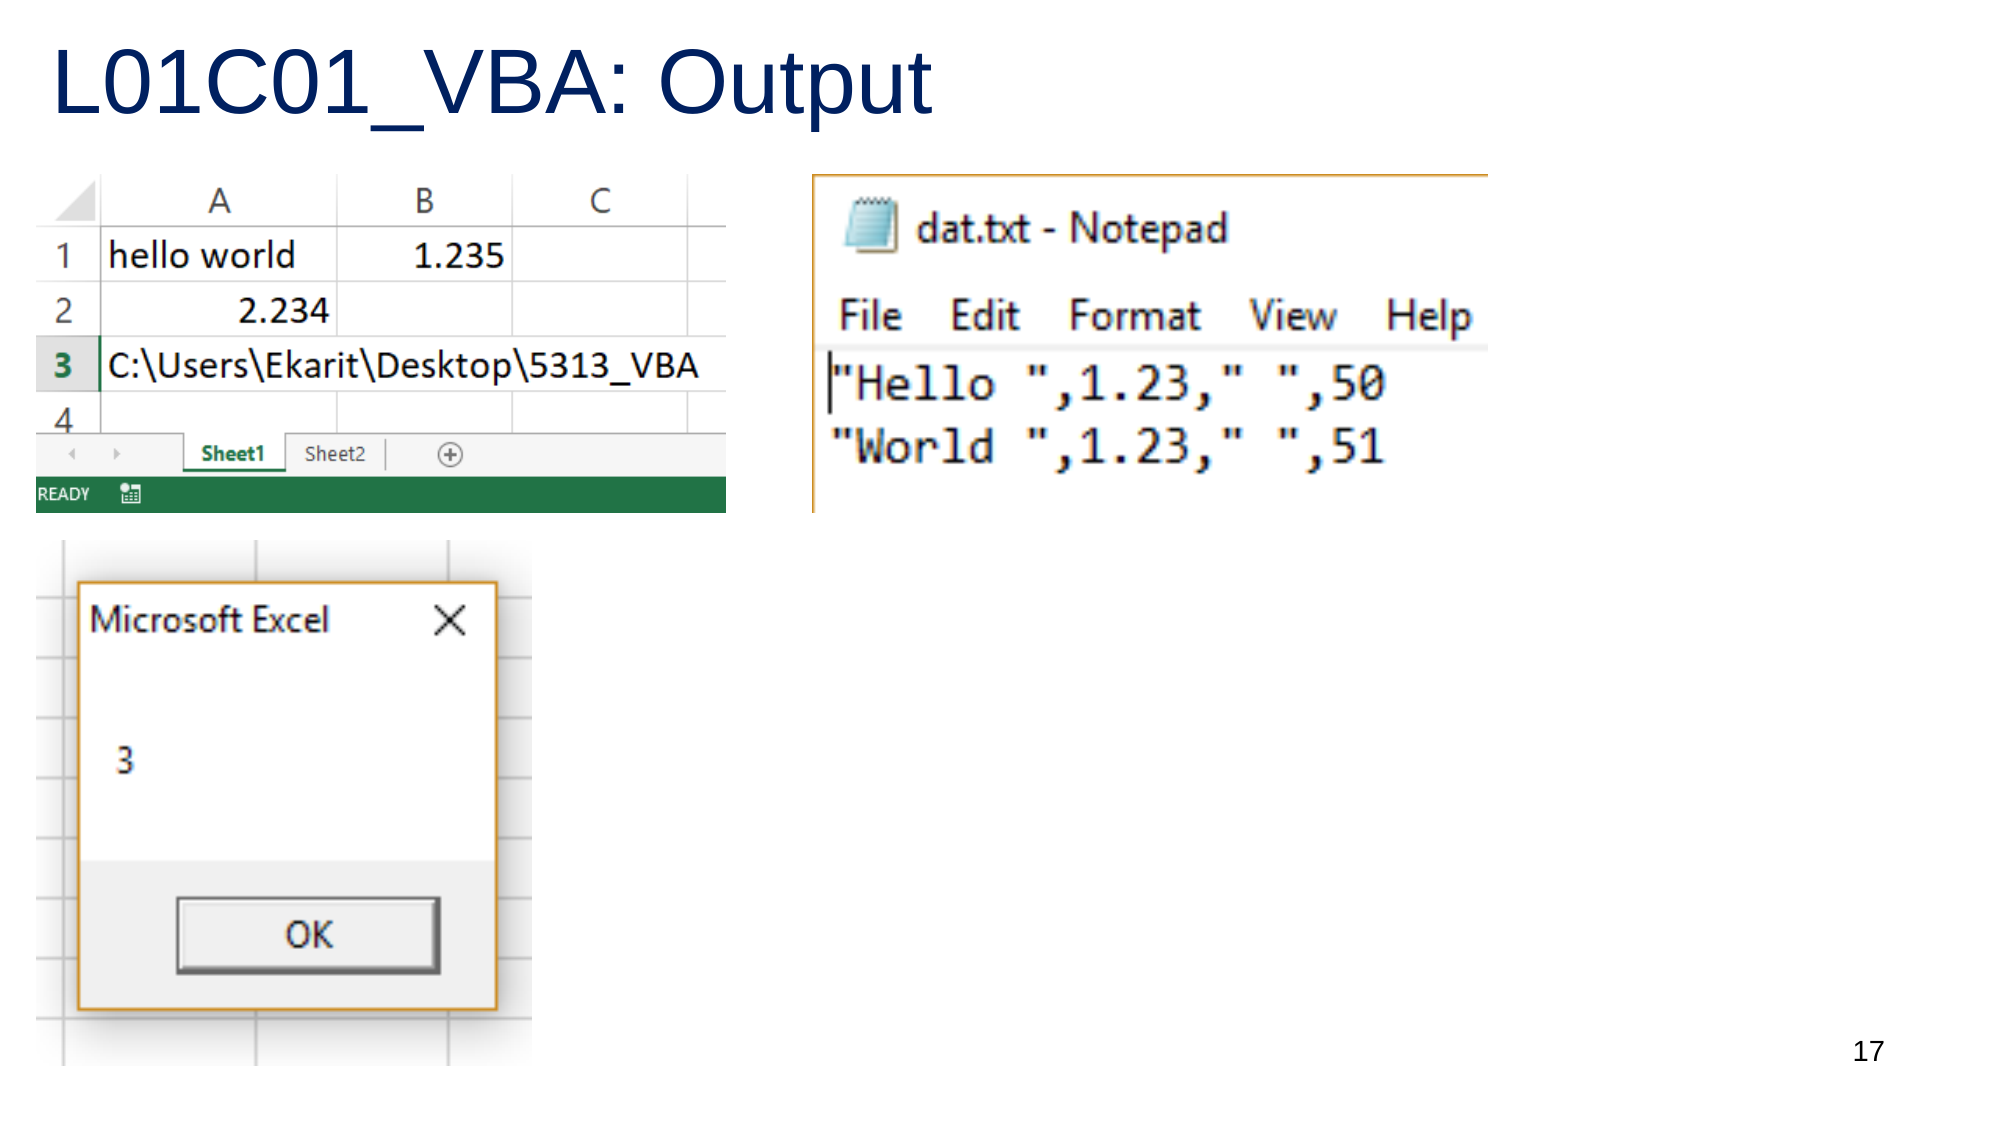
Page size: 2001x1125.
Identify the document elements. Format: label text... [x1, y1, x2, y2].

title L01C01_VBA: Output [36, 28, 1968, 126]
slide_number <number> [1433, 1024, 1900, 1103]
picture [36, 540, 532, 1066]
picture [36, 174, 726, 513]
picture [812, 174, 1488, 513]
